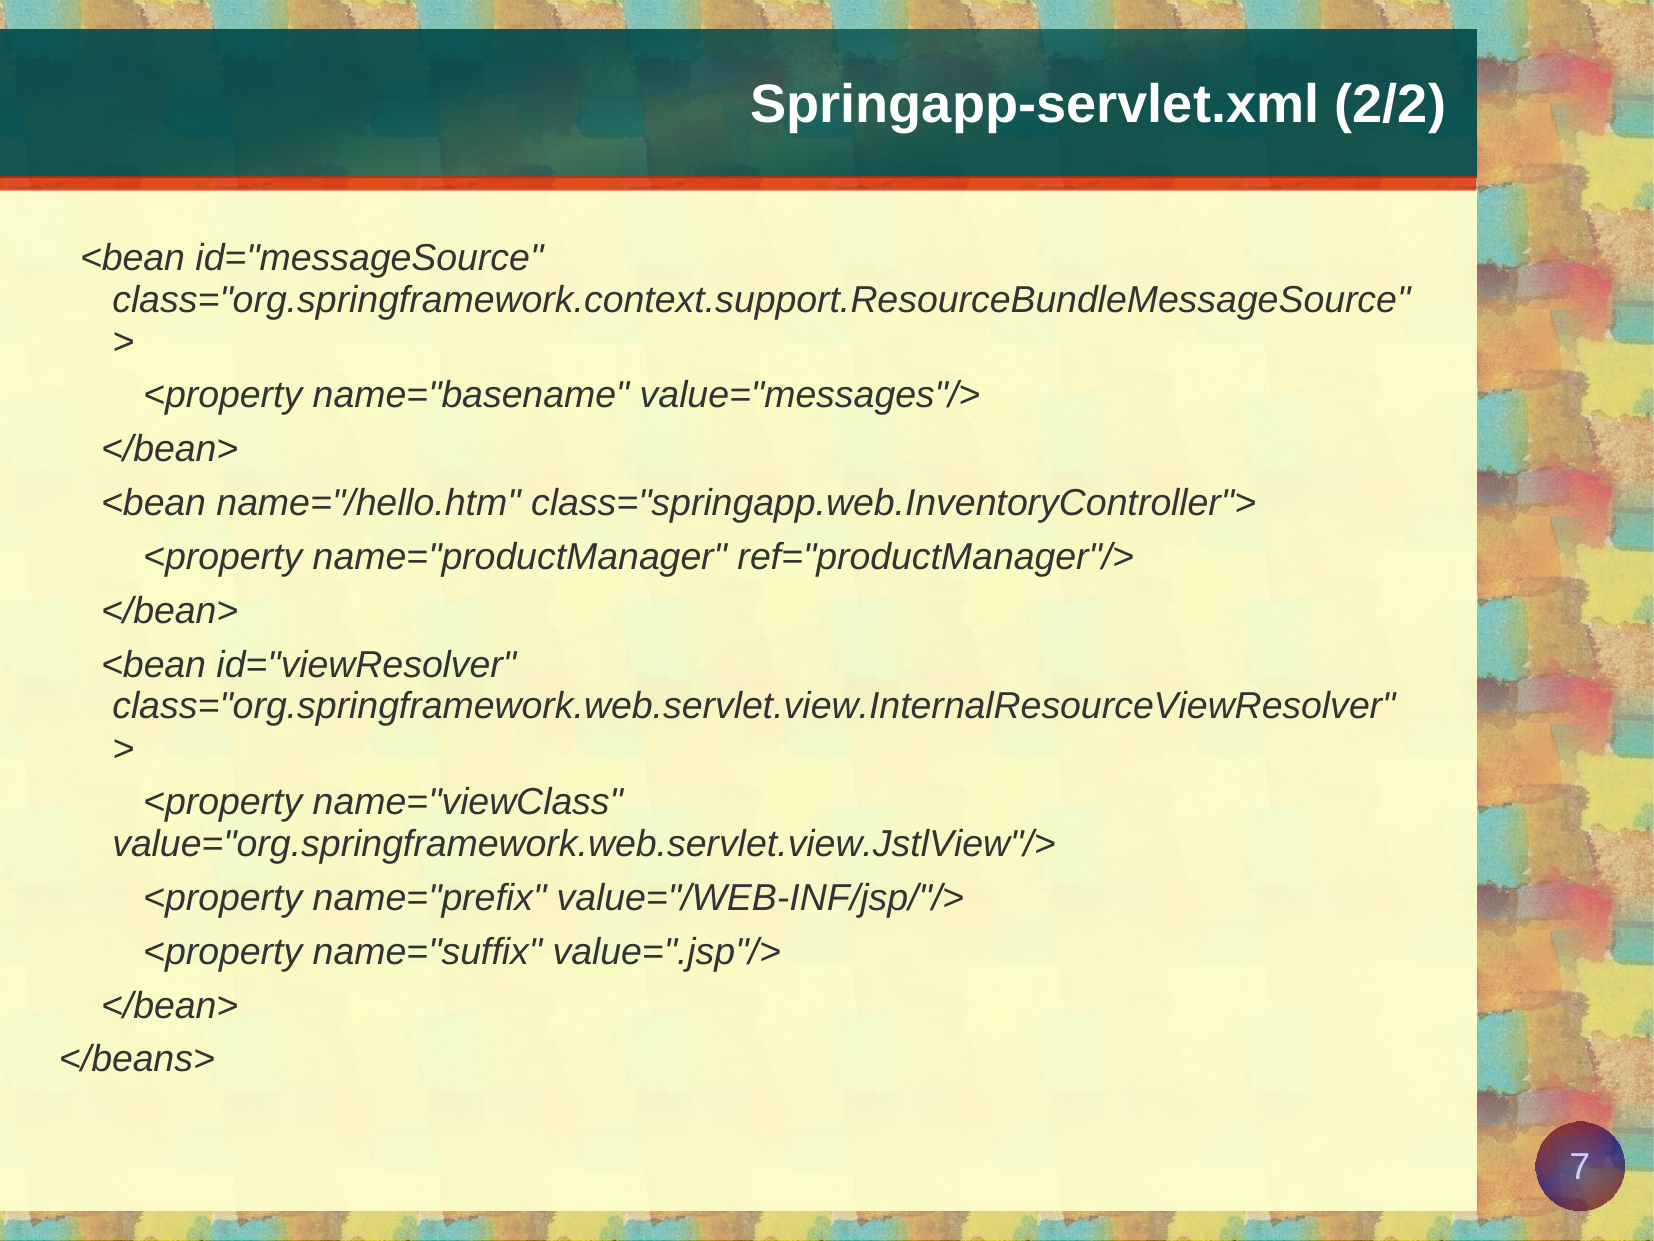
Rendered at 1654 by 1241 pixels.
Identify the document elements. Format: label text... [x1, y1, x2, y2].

list <bean id="messageSource" class="org.springframework.context.support.ResourceBundleMessageSource"> <property name="basename" value="messages"/> </bean> <bean name="/hello.htm" class="springapp.web.InventoryController"> <property name="productManager" ref="productManager"/> </bean> <bean id="viewResolver" class="org.springframework.web.servlet.view.InternalResourceViewResolver"> <property name="viewClass" value="org.springframework.web.servlet.view.JstlView"/> <property name="prefix" value="/WEB-INF/jsp/"/> <property name="suffix" value=".jsp"/> </bean> </beans> [59, 236, 1418, 1233]
title Springapp-servlet.xml (2/2) [29, 59, 1447, 148]
